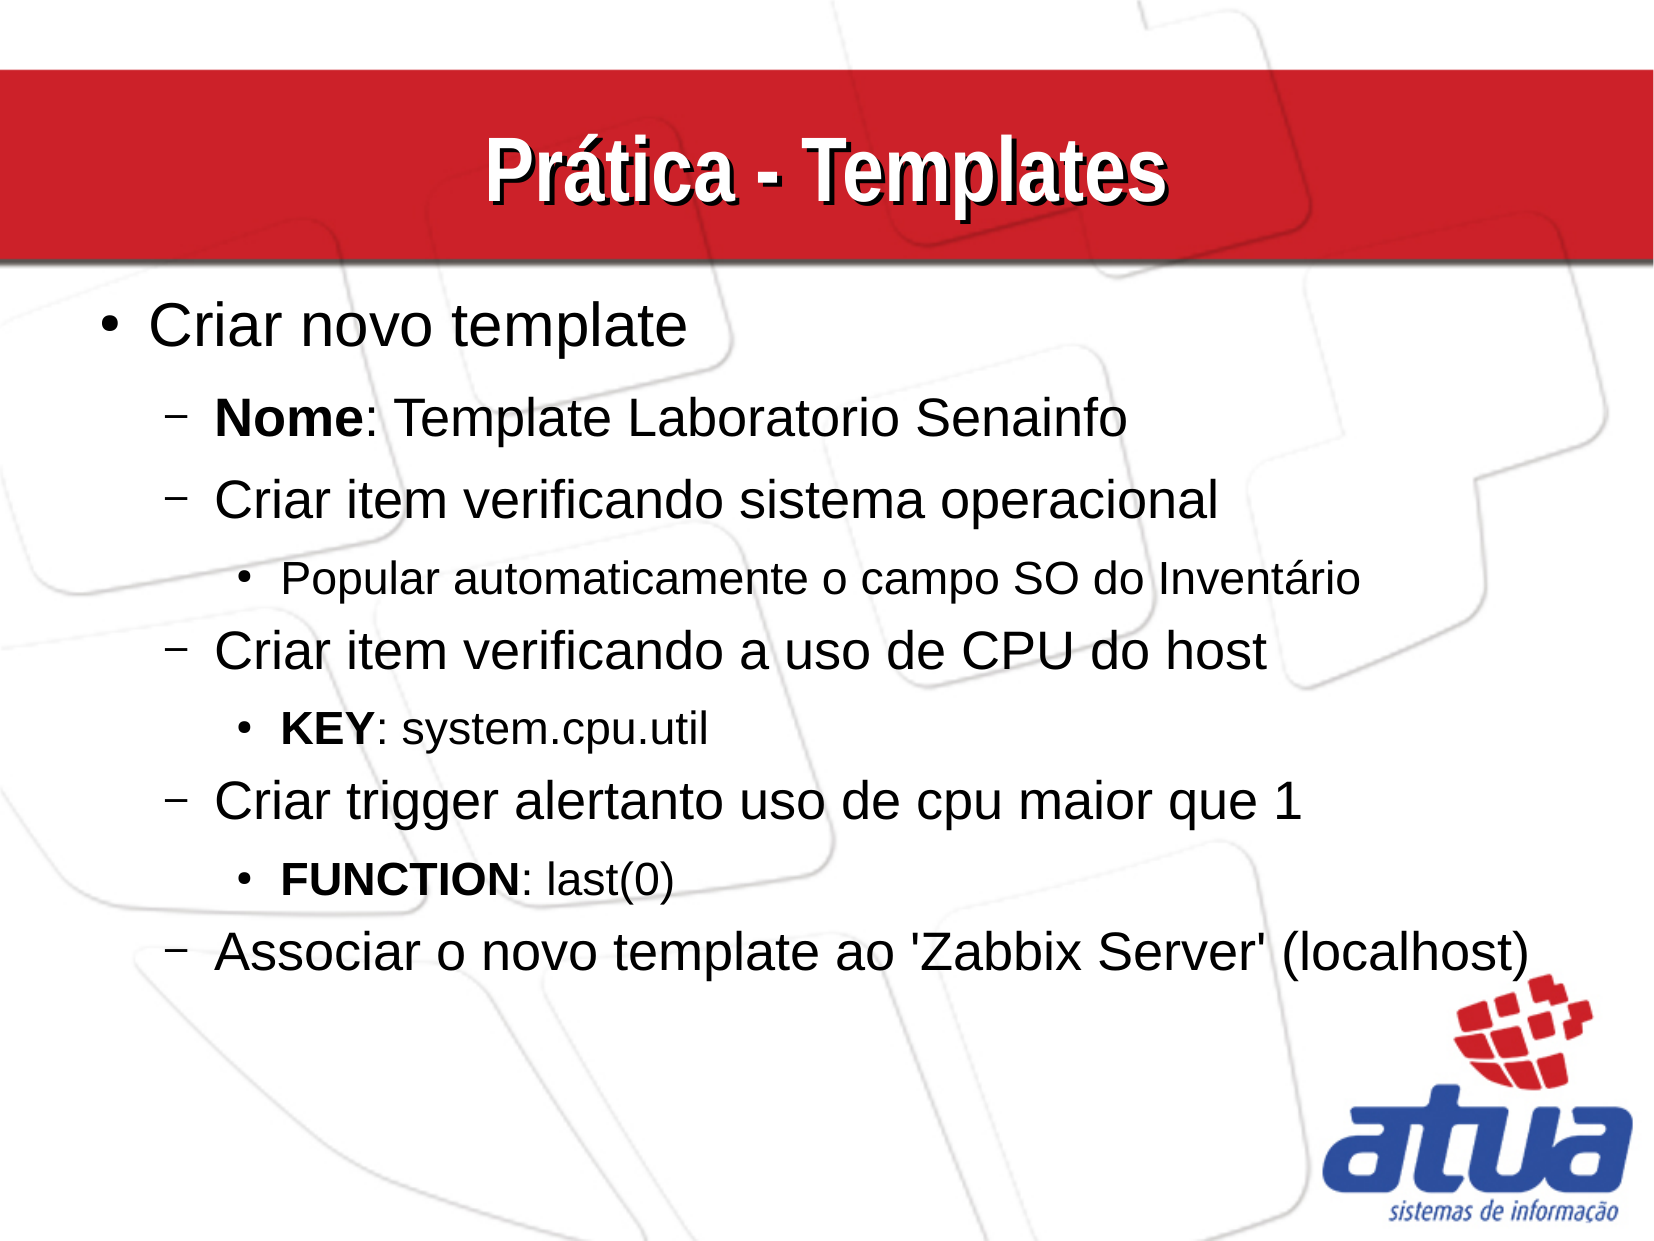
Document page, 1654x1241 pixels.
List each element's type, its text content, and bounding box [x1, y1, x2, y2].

list Criar novo template Nome: Template Laboratorio Senainfo Criar item verificando sistema operacional Popular automaticamente o campo SO do Inventário Criar item verificando a uso de CPU do host KEY: system.cpu.util Criar trigger alertanto uso de cpu maior que 1 FUNCTION: last(0) Associar o novo template ao 'Zabbix Server' (localhost) [82, 290, 1538, 1010]
picture [0, 0, 1654, 1241]
title Prática - Templates [82, 64, 1571, 272]
